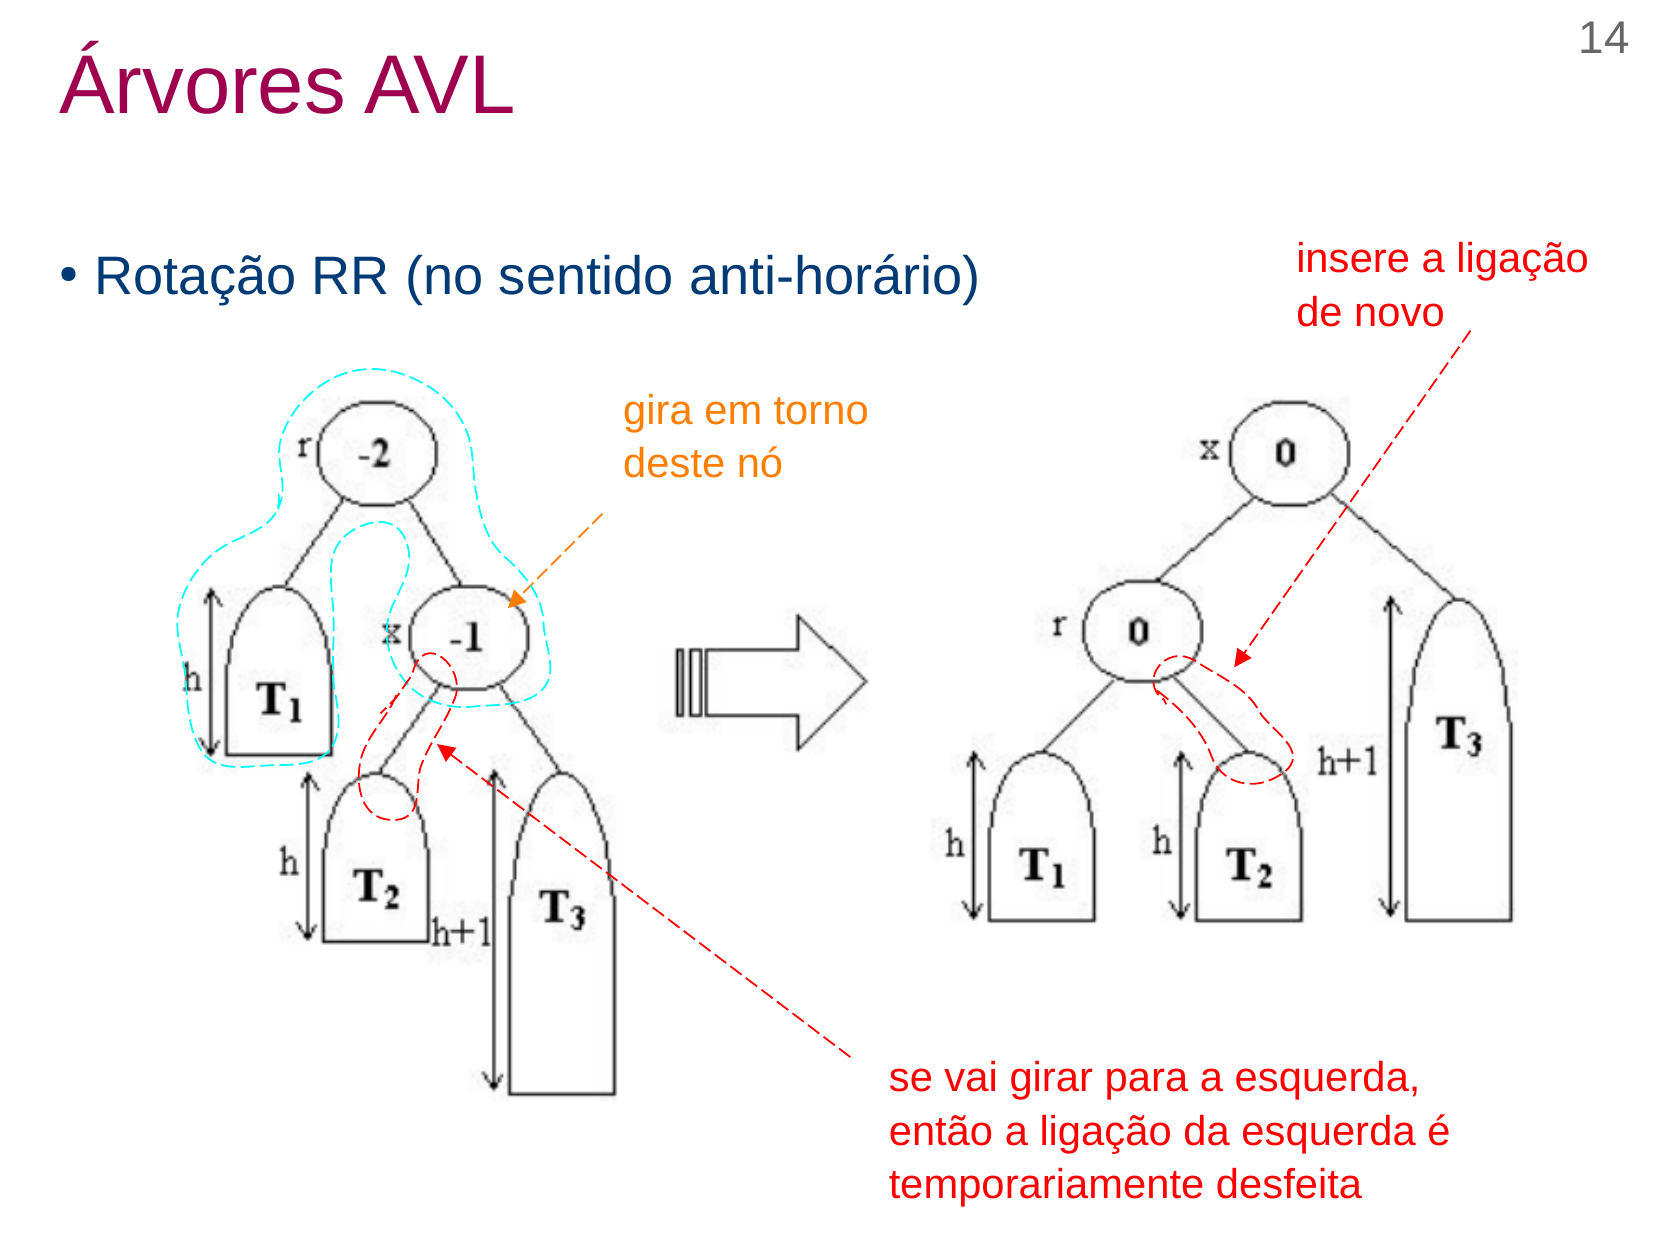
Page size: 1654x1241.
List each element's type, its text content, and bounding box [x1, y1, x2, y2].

text_box se vai girar para a esquerda, então a ligação da esquerda é temporariamente desfeita [874, 1039, 1489, 1215]
text_box insere a ligação de novo [1281, 220, 1625, 343]
title Árvores AVL [59, 29, 1595, 148]
text_box gira em torno deste nó [608, 372, 892, 502]
list Rotação RR (no sentido anti-horário) [59, 236, 1595, 1211]
picture [178, 395, 1524, 1111]
